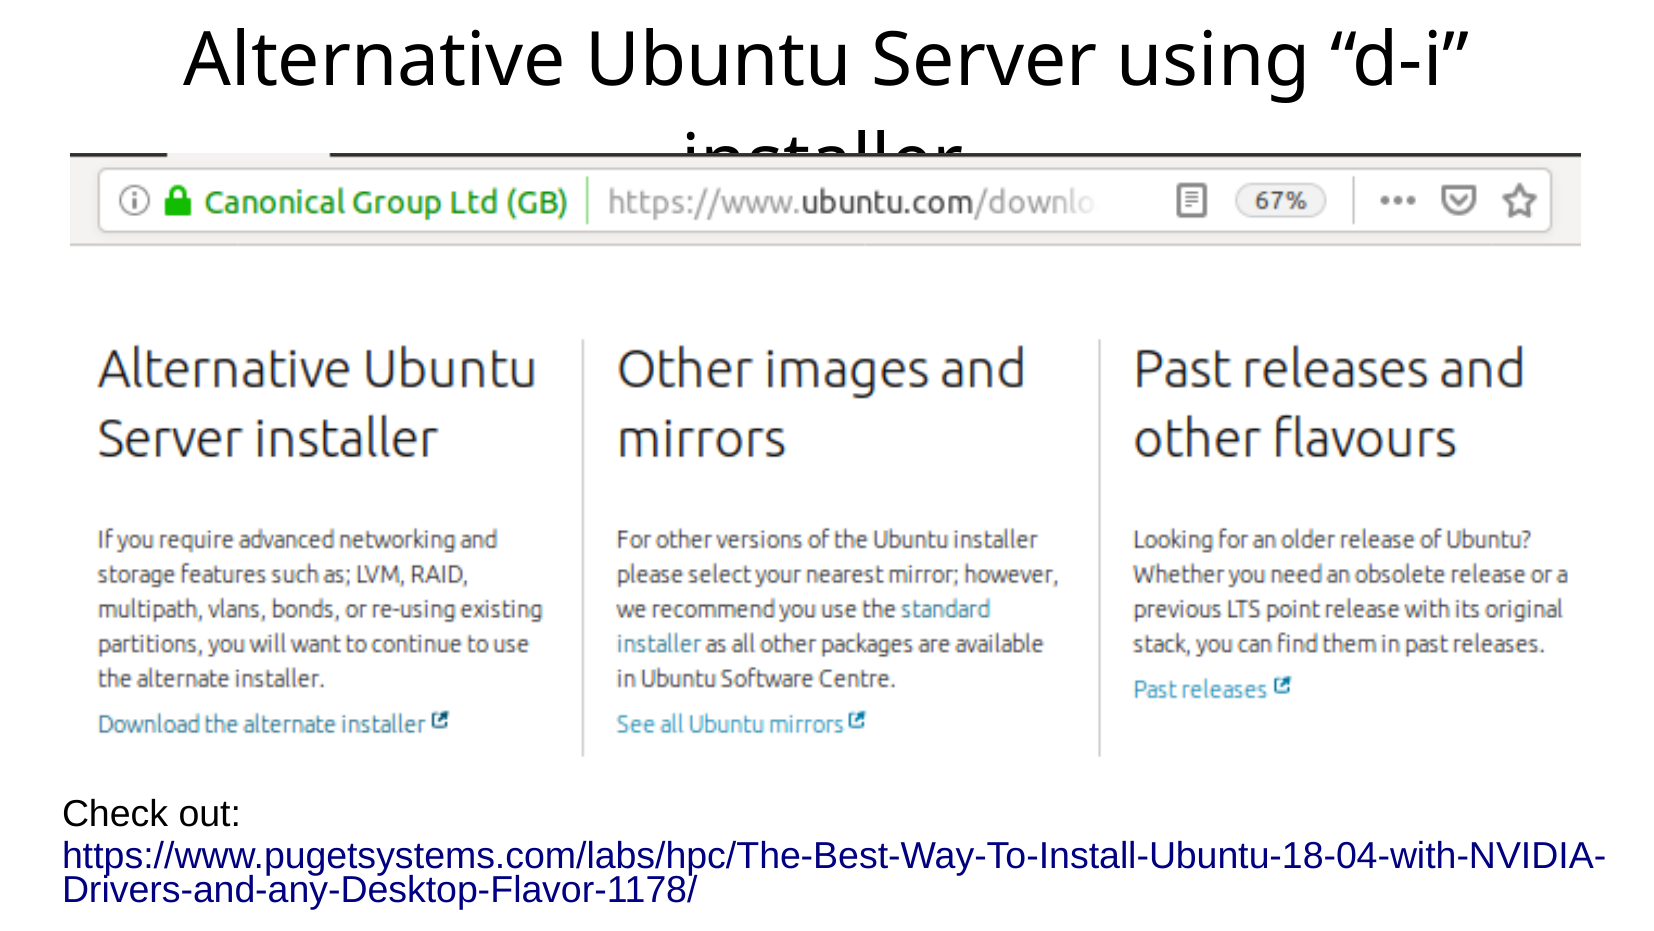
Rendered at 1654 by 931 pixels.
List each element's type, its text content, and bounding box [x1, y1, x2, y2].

title Alternative Ubuntu Server using “d-i” installer. [82, 47, 1571, 153]
text_box Check out: https://www.pugetsystems.com/labs/hpc/The-Best-Way-To-Install-Ubuntu-18-04-with-NVIDIA-Drivers-and-any-Desktop-Flavor-1178/ [47, 785, 1622, 927]
picture [70, 153, 1581, 768]
